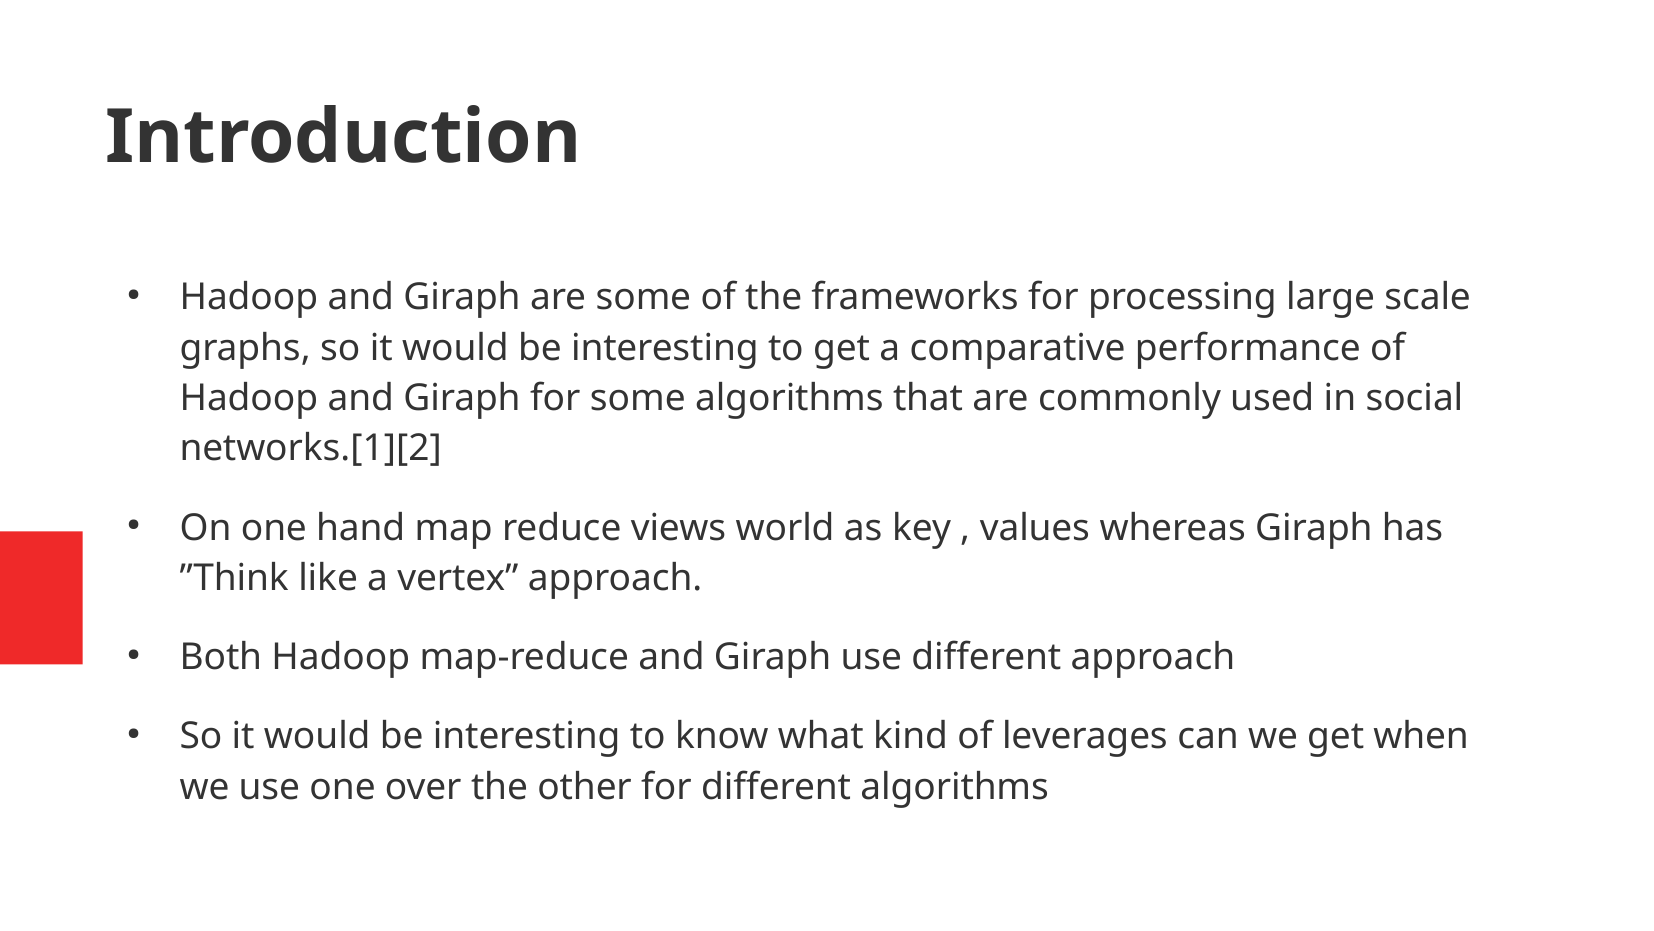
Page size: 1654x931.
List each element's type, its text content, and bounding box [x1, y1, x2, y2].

list Hadoop and Giraph are some of the frameworks for processing large scale graphs, so it would be interesting to get a comparative performance of Hadoop and Giraph for some algorithms that are commonly used in social networks.[1][2] On one hand map reduce views world as key , values whereas Giraph has ”Think like a vertex” approach. Both Hadoop map-reduce and Giraph use different approach So it would be interesting to know what kind of leverages can we get when we use one over the other for different algorithms [109, 270, 1516, 811]
title Introduction [105, 45, 1511, 223]
